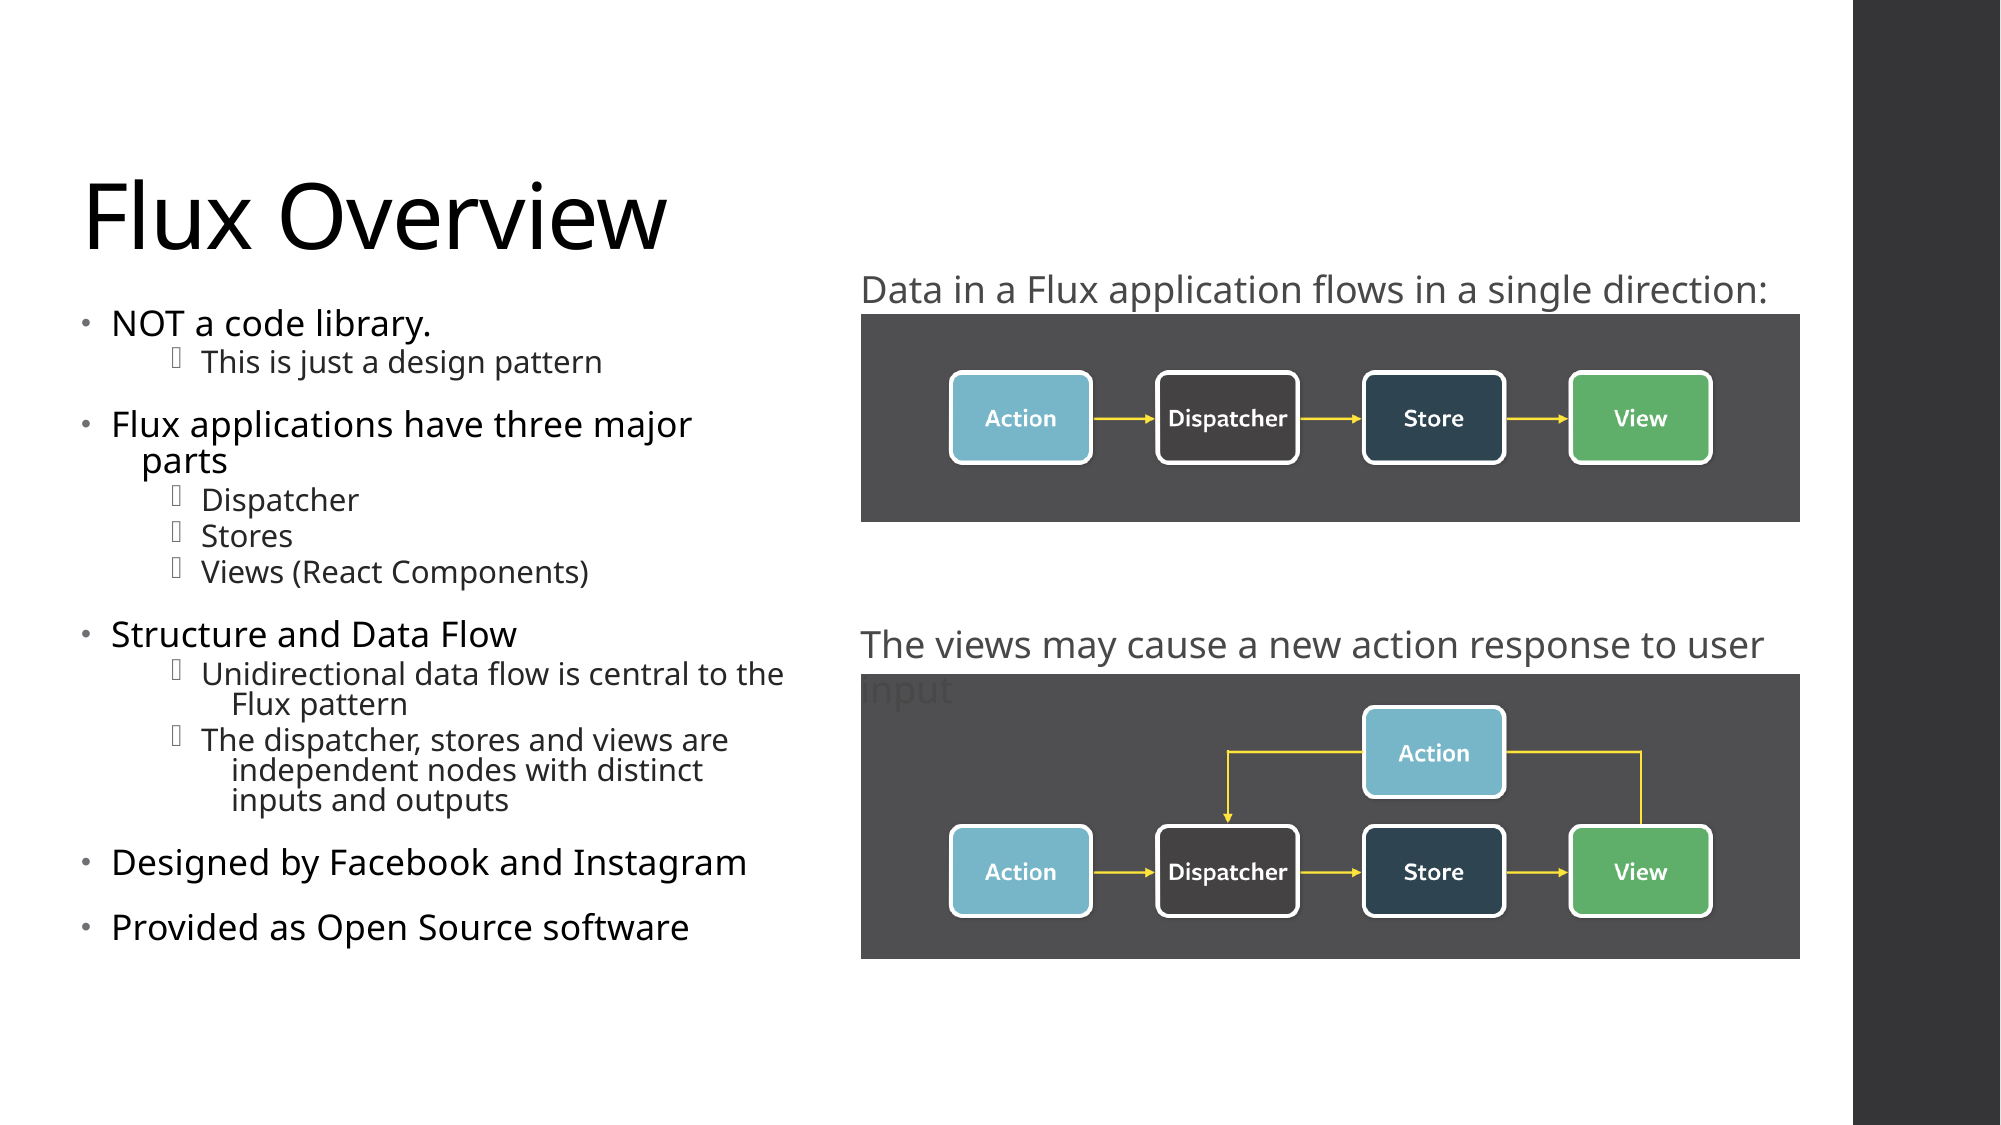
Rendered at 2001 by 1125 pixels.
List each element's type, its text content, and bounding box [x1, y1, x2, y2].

text_box The views may cause a new action response to user input [845, 614, 1845, 719]
picture [861, 719, 1800, 959]
text_box Data in a Flux application flows in a single direction: [845, 258, 1784, 318]
list NOT a code library. This is just a design pattern Flux applications have three major parts Dispatcher Stores Views (React Components) Structure and Data Flow Unidirectional data flow is central to the Flux pattern The dispatcher, stores and views are independent nodes with distinct inputs and outputs Designed by Facebook and Instagram Provided as Open Source software [66, 299, 802, 1014]
picture [861, 314, 1800, 522]
title Flux Overview [66, 60, 1657, 278]
